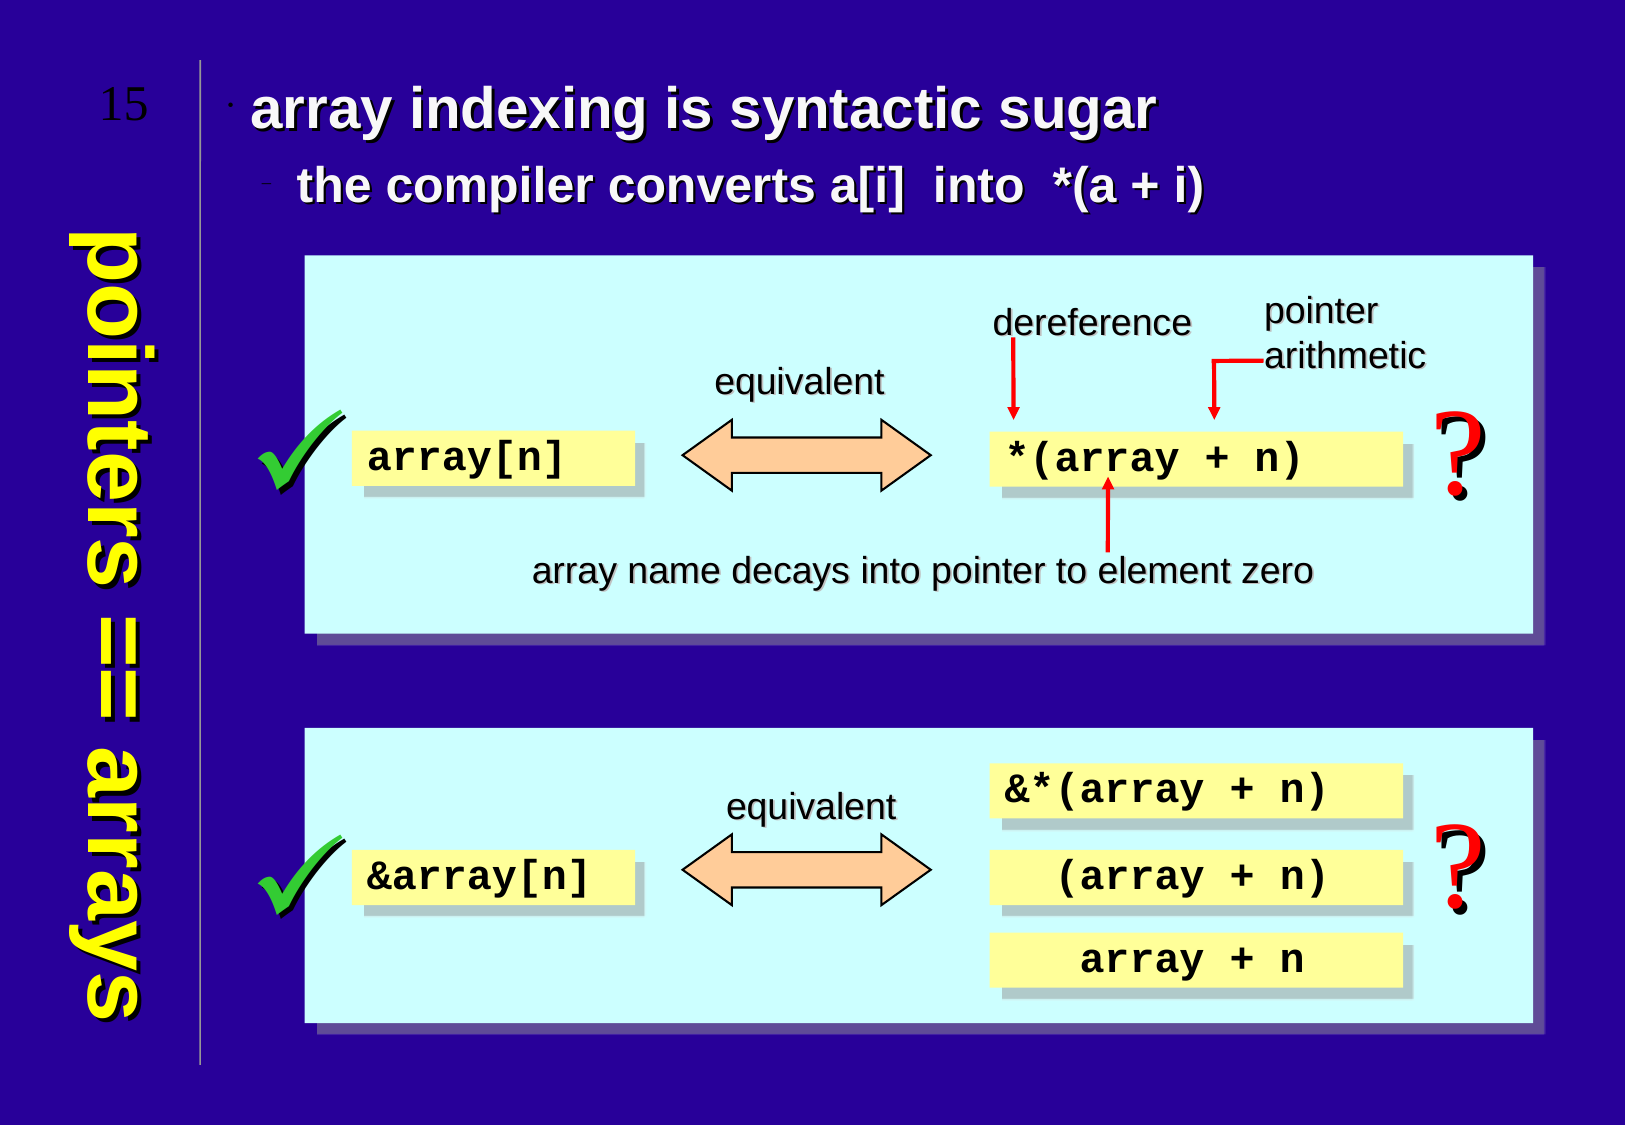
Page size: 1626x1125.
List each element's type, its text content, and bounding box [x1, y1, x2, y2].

text_box ? [1414, 774, 1501, 941]
text_box  [233, 798, 423, 964]
text_box *(array + n) [989, 431, 1404, 487]
text_box dereference [977, 290, 1249, 351]
text_box (array + n) [989, 849, 1404, 906]
text_box equivalent [1016, 351, 1026, 410]
list array indexing is syntactic sugar the compiler converts a[i] into *(a + i) [212, 62, 1550, 1063]
text_box [682, 835, 931, 906]
text_box  [233, 374, 423, 539]
title pointers == arrays [50, 187, 188, 1063]
text_box [682, 419, 931, 491]
text_box &array[n] [423, 849, 636, 906]
text_box ? [1414, 361, 1501, 527]
text_box array + n [989, 932, 1404, 988]
text_box &*(array + n) [989, 763, 1404, 819]
text_box pointer arithmetic [1249, 278, 1451, 384]
text_box array name decays into pointer to element zero [517, 537, 1380, 599]
text_box equivalent [658, 773, 1037, 835]
text_box array[n] [423, 430, 636, 486]
text_box equivalent [647, 348, 1011, 410]
